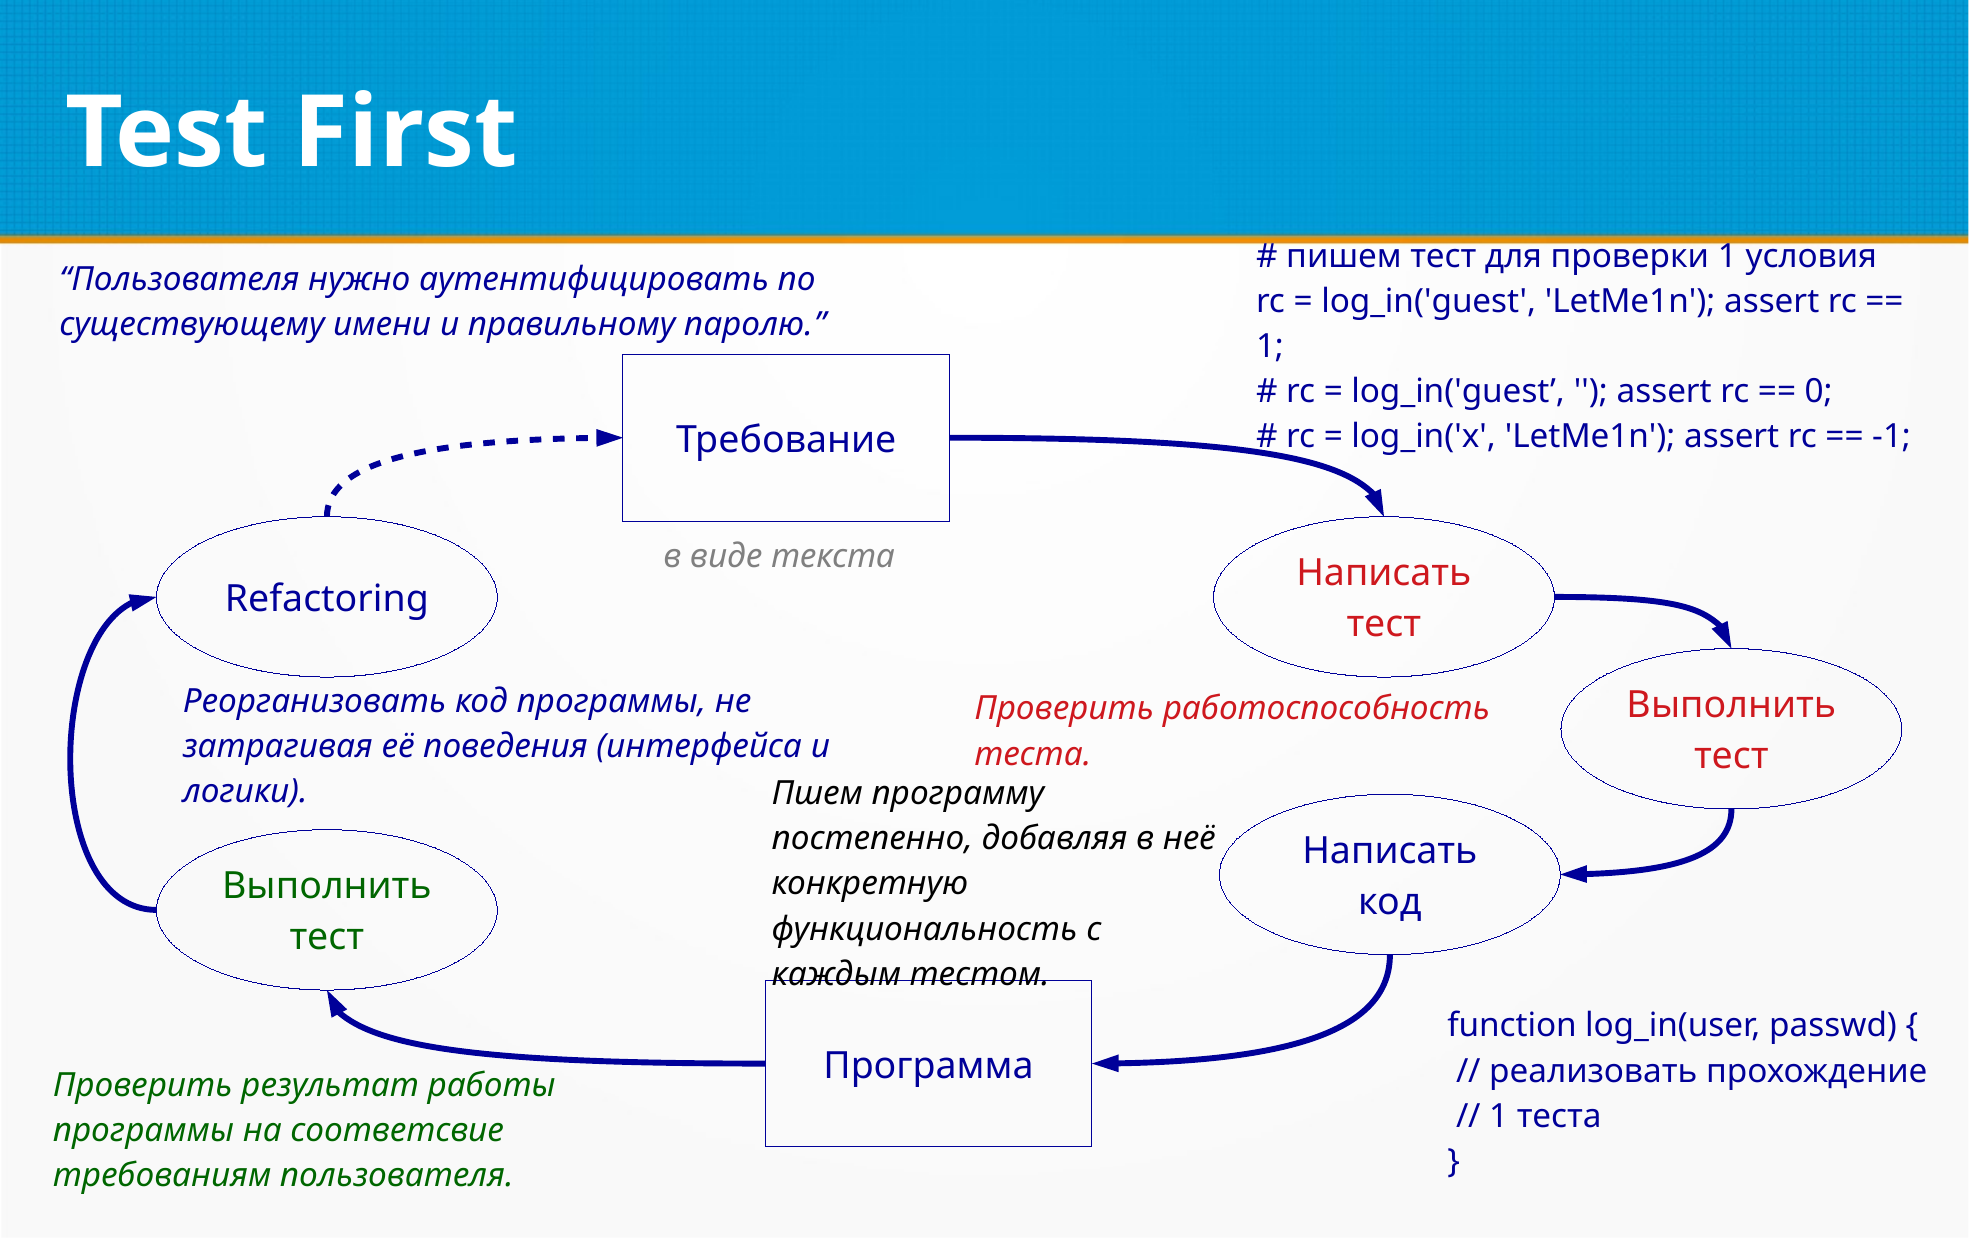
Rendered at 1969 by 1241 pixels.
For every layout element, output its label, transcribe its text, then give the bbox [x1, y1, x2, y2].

text_box “Пользователя нужно аутентифицировать по существующему имени и правильному паролю.” [53, 228, 999, 372]
text_box Test First [59, 55, 1902, 200]
text_box # пишем тест для проверки 1 условия rc = log_in('guest', 'LetMe1n'); assert rc == 1; # rc = log_in('guest’, ''); assert rc == 0; # rc = log_in('x', 'LetMe1n'); assert rc == -1; [1250, 251, 1942, 439]
text_box Написать тест [1213, 516, 1555, 678]
picture [803, 976, 813, 980]
text_box Выполнить тест [1560, 648, 1902, 809]
text_box Написать код [1241, 794, 1561, 955]
text_box Требование [622, 372, 950, 522]
picture [960, 976, 973, 980]
text_box Пшем программу постепенно, добавляя в неё конкретную функциональность с каждым тестом. [765, 788, 1241, 976]
text_box Программа [765, 980, 1092, 1147]
text_box Refactoring [156, 516, 498, 672]
picture [943, 976, 957, 980]
text_box в виде текста [652, 525, 907, 585]
text_box Проверить работоспособность теста. [968, 701, 1549, 758]
picture [0, 233, 1969, 1241]
text_box Выполнить тест [156, 829, 498, 991]
picture [897, 976, 912, 980]
text_box Реорганизовать код программы, не затрагивая её поведения (интерфейса и логики). [176, 672, 864, 817]
picture [1037, 915, 1386, 1063]
picture [74, 598, 774, 1060]
text_box function log_in(user, passwd) { // реализовать прохождение // 1 теста } [1441, 998, 1951, 1186]
text_box Проверить результат работы программы на соответсвие требованиям пользователя. [47, 1076, 734, 1181]
